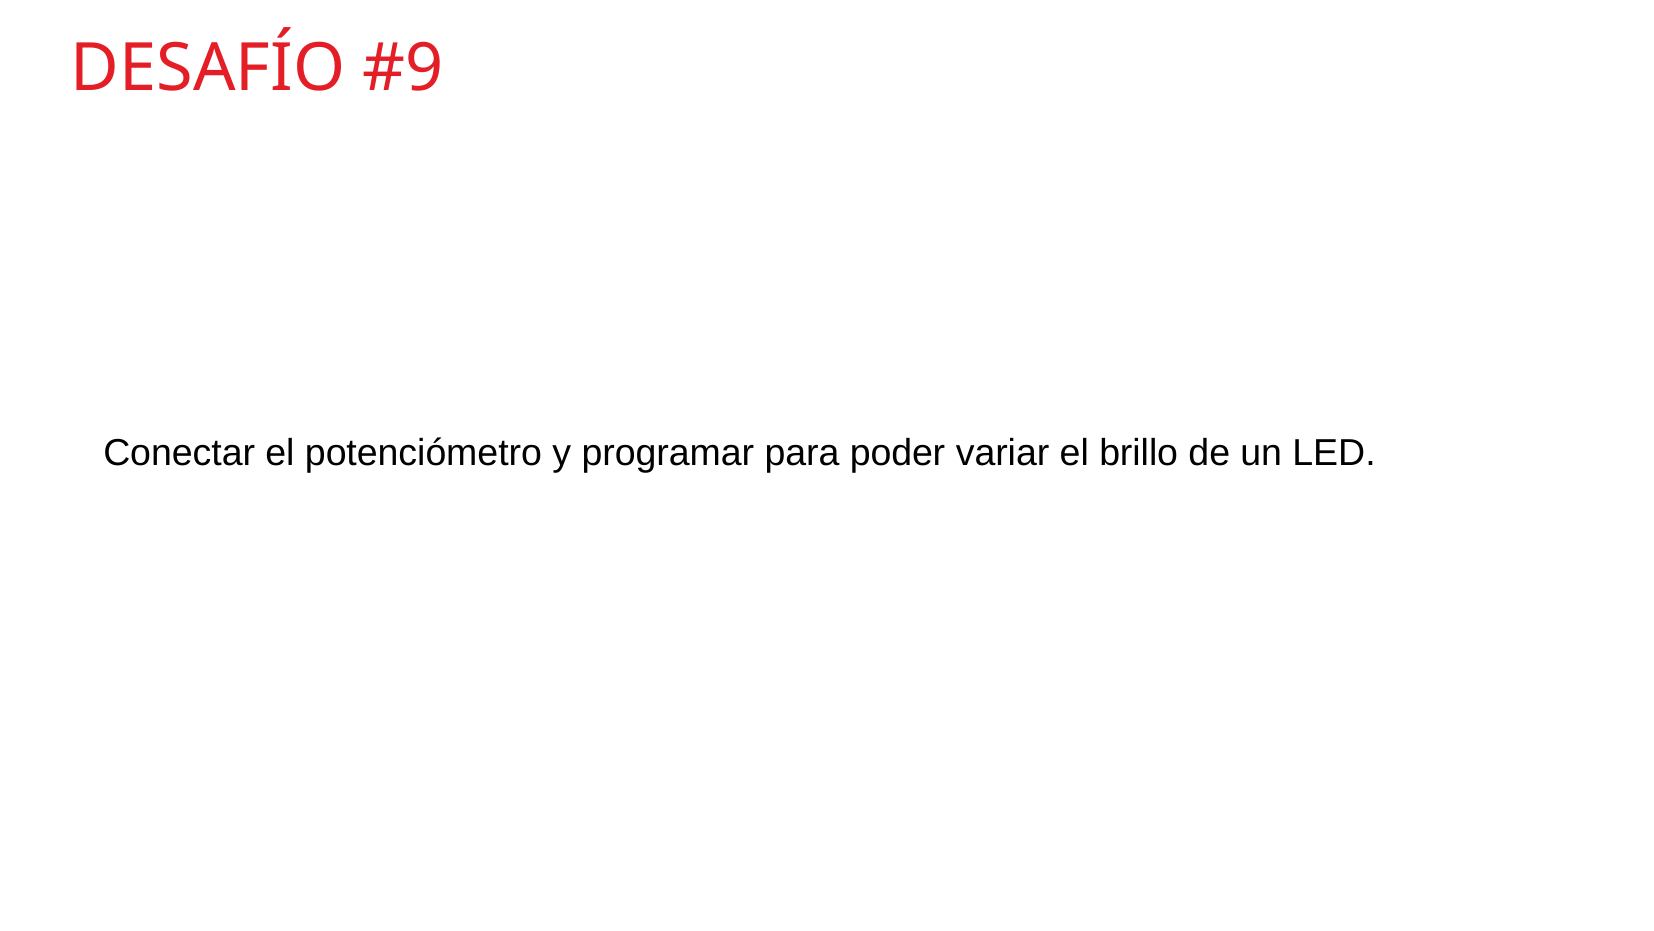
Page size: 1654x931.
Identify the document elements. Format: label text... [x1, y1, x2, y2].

text_box Conectar el potenciómetro y programar para poder variar el brillo de un LED. [88, 424, 1565, 506]
title DESAFÍO #9 [70, 11, 1347, 118]
